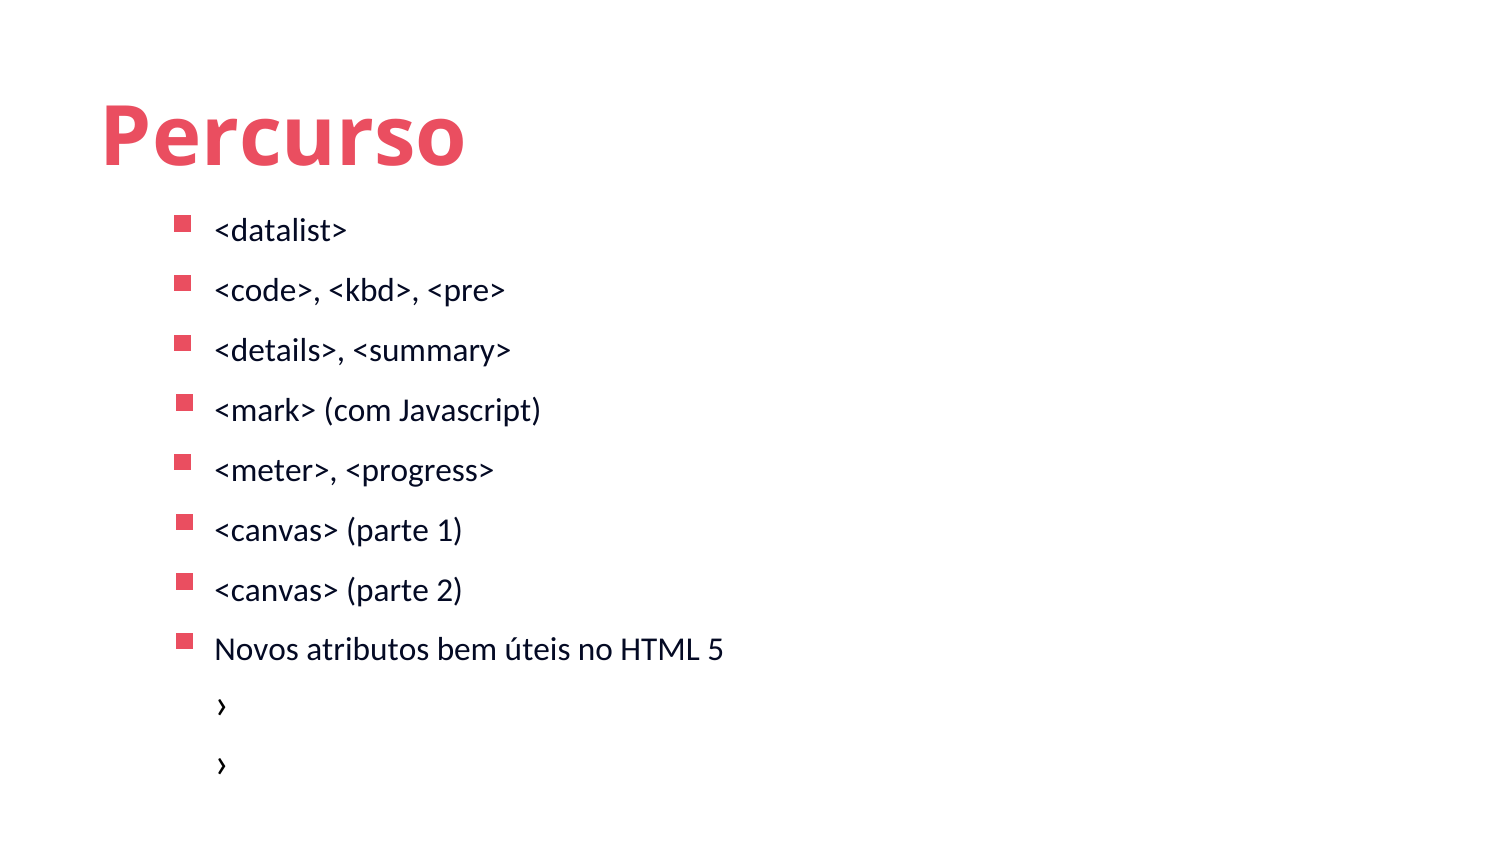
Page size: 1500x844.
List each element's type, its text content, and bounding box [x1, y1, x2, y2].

text_box [176, 514, 193, 530]
text_box [174, 215, 191, 232]
text_box <datalist> <code>, <kbd>, <pre> <details>, <summary> <mark> (com Javascript) <meter>, <progress> <canvas> (parte 1) <canvas> (parte 2) Novos atributos bem úteis no HTML 5 [199, 181, 1162, 745]
text_box Percurso [85, 52, 1301, 191]
text_box [176, 573, 193, 590]
text_box [174, 454, 191, 470]
text_box [176, 394, 193, 411]
text_box [176, 633, 193, 649]
text_box [174, 335, 191, 351]
text_box [174, 275, 191, 291]
